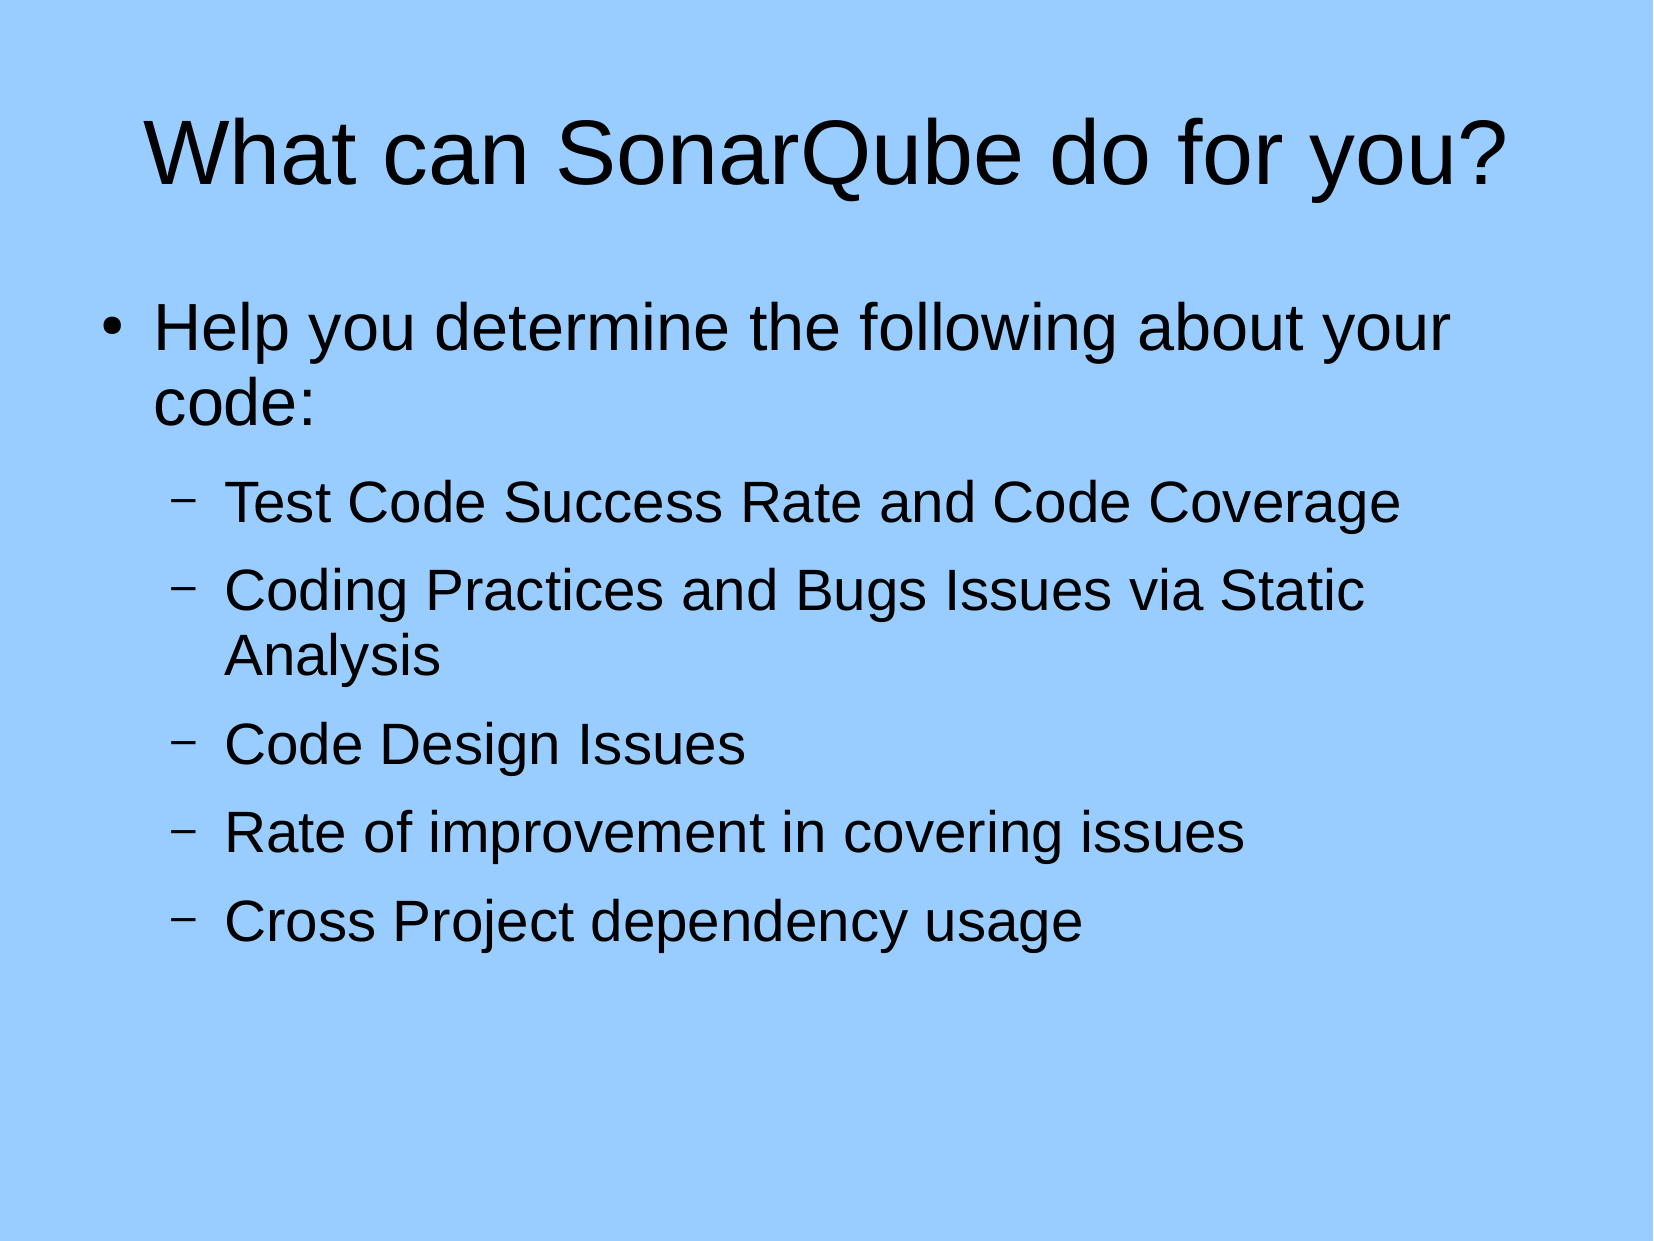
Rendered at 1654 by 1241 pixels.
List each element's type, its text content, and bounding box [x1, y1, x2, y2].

list Help you determine the following about your code: Test Code Success Rate and Code Coverage Coding Practices and Bugs Issues via Static Analysis Code Design Issues Rate of improvement in covering issues Cross Project dependency usage [82, 290, 1571, 1010]
title What can SonarQube do for you? [82, 49, 1571, 257]
